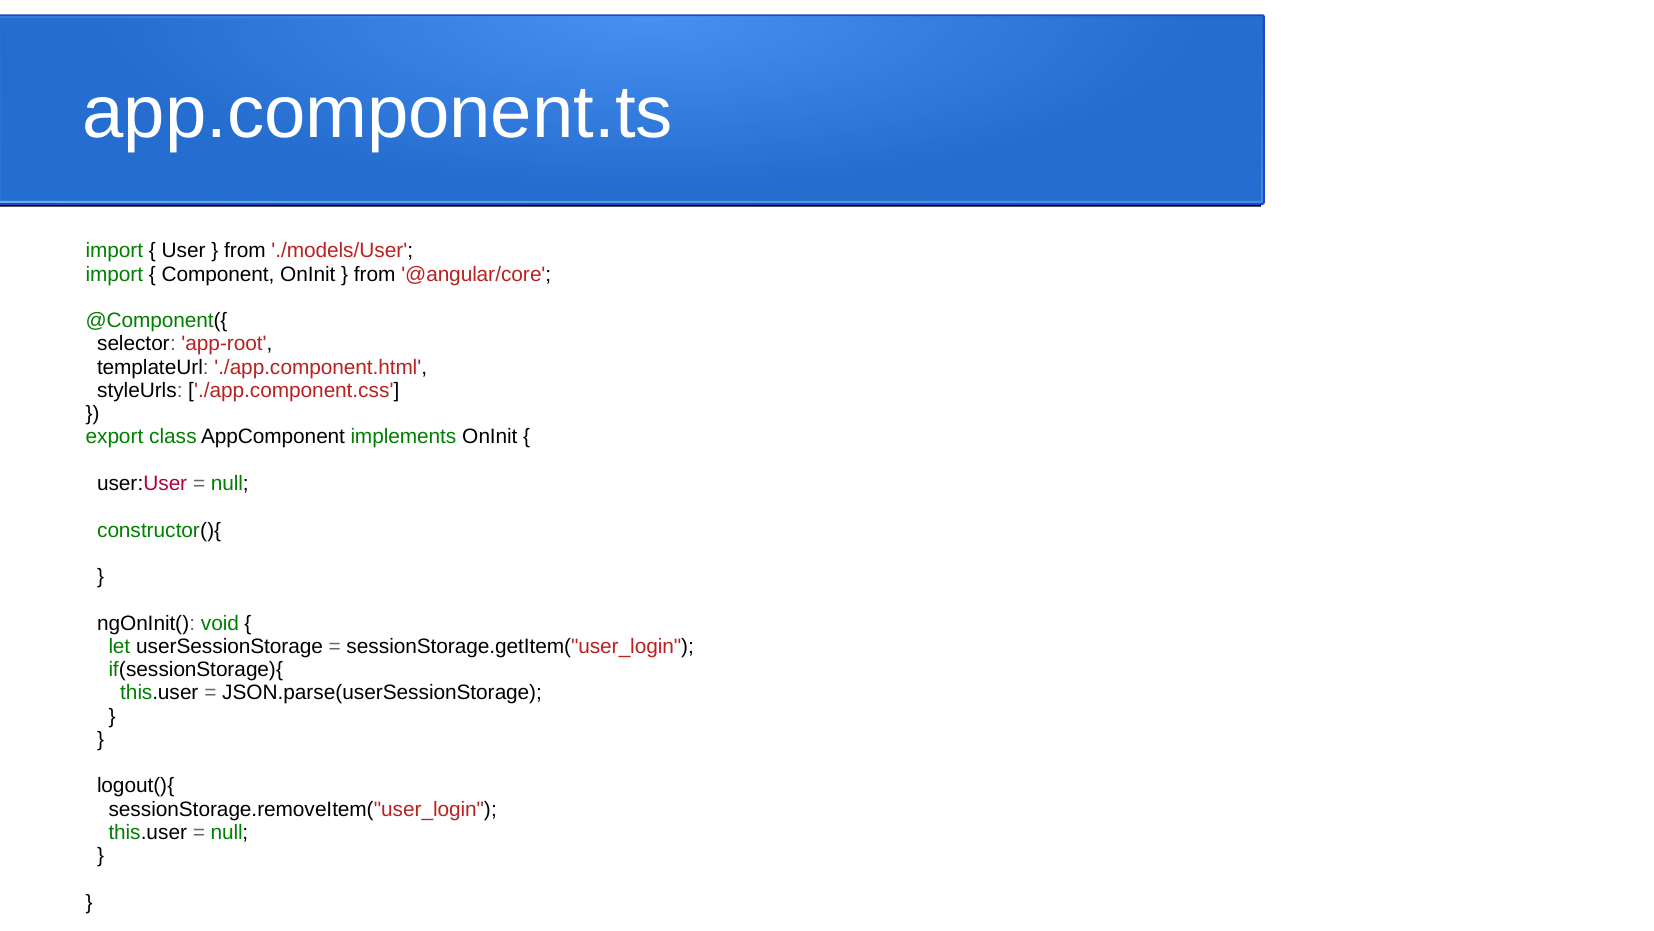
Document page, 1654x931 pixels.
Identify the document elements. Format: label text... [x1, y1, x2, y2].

title app.component.ts [82, 35, 1235, 189]
text_box import { User } from './models/User'; import { Component, OnInit } from '@angular/core'; @Component({ selector: 'app-root', templateUrl: './app.component.html', styleUrls: ['./app.component.css'] }) export class AppComponent implements OnInit { user:User = null; constructor(){ } ngOnInit(): void { let userSessionStorage = sessionStorage.getItem("user_login"); if(sessionStorage){ this.user = JSON.parse(userSessionStorage); } } logout(){ sessionStorage.removeItem("user_login"); this.user = null; } } [70, 231, 1512, 922]
